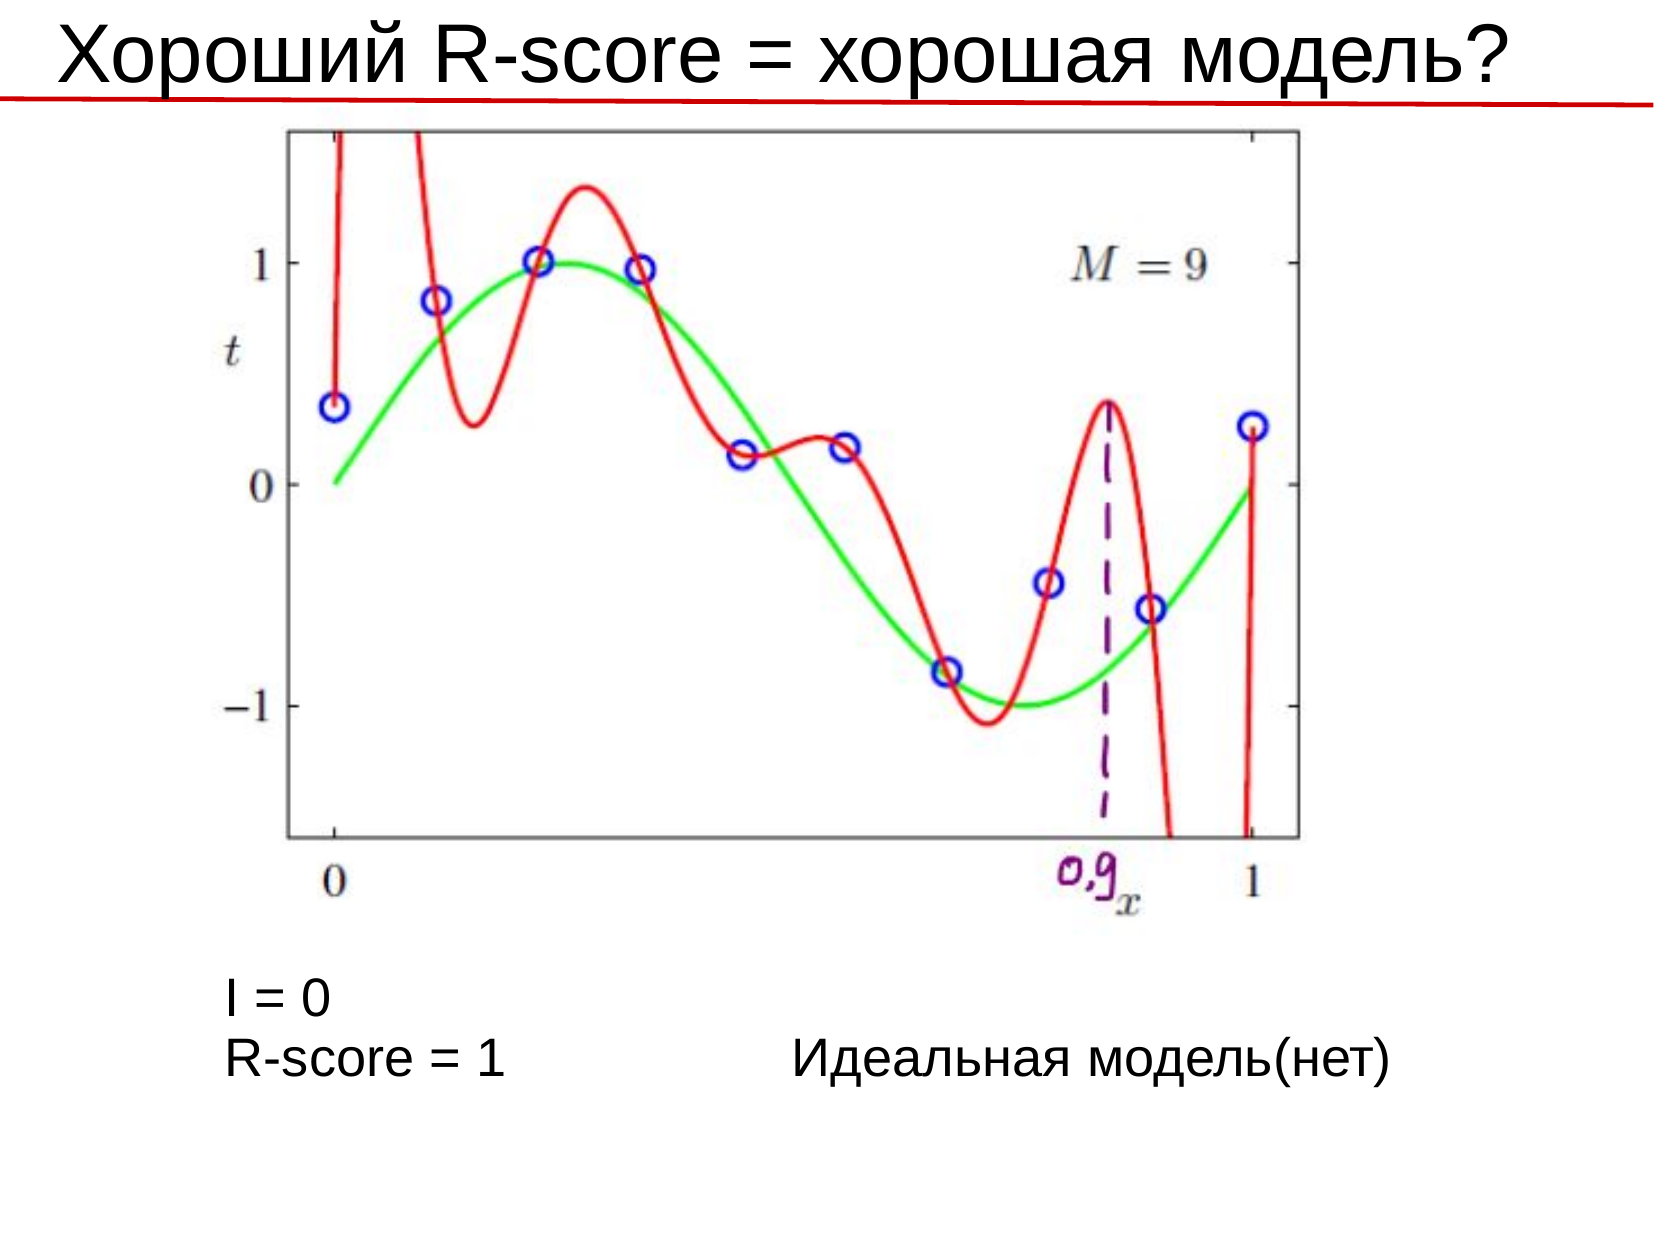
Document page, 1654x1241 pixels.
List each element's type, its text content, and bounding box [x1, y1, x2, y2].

picture [210, 107, 1321, 942]
text_box I = 0 R-score = 1 Идеальная модель(нет) [210, 960, 1456, 1096]
text_box Хороший R-score = хорошая модель? [30, 0, 1538, 108]
